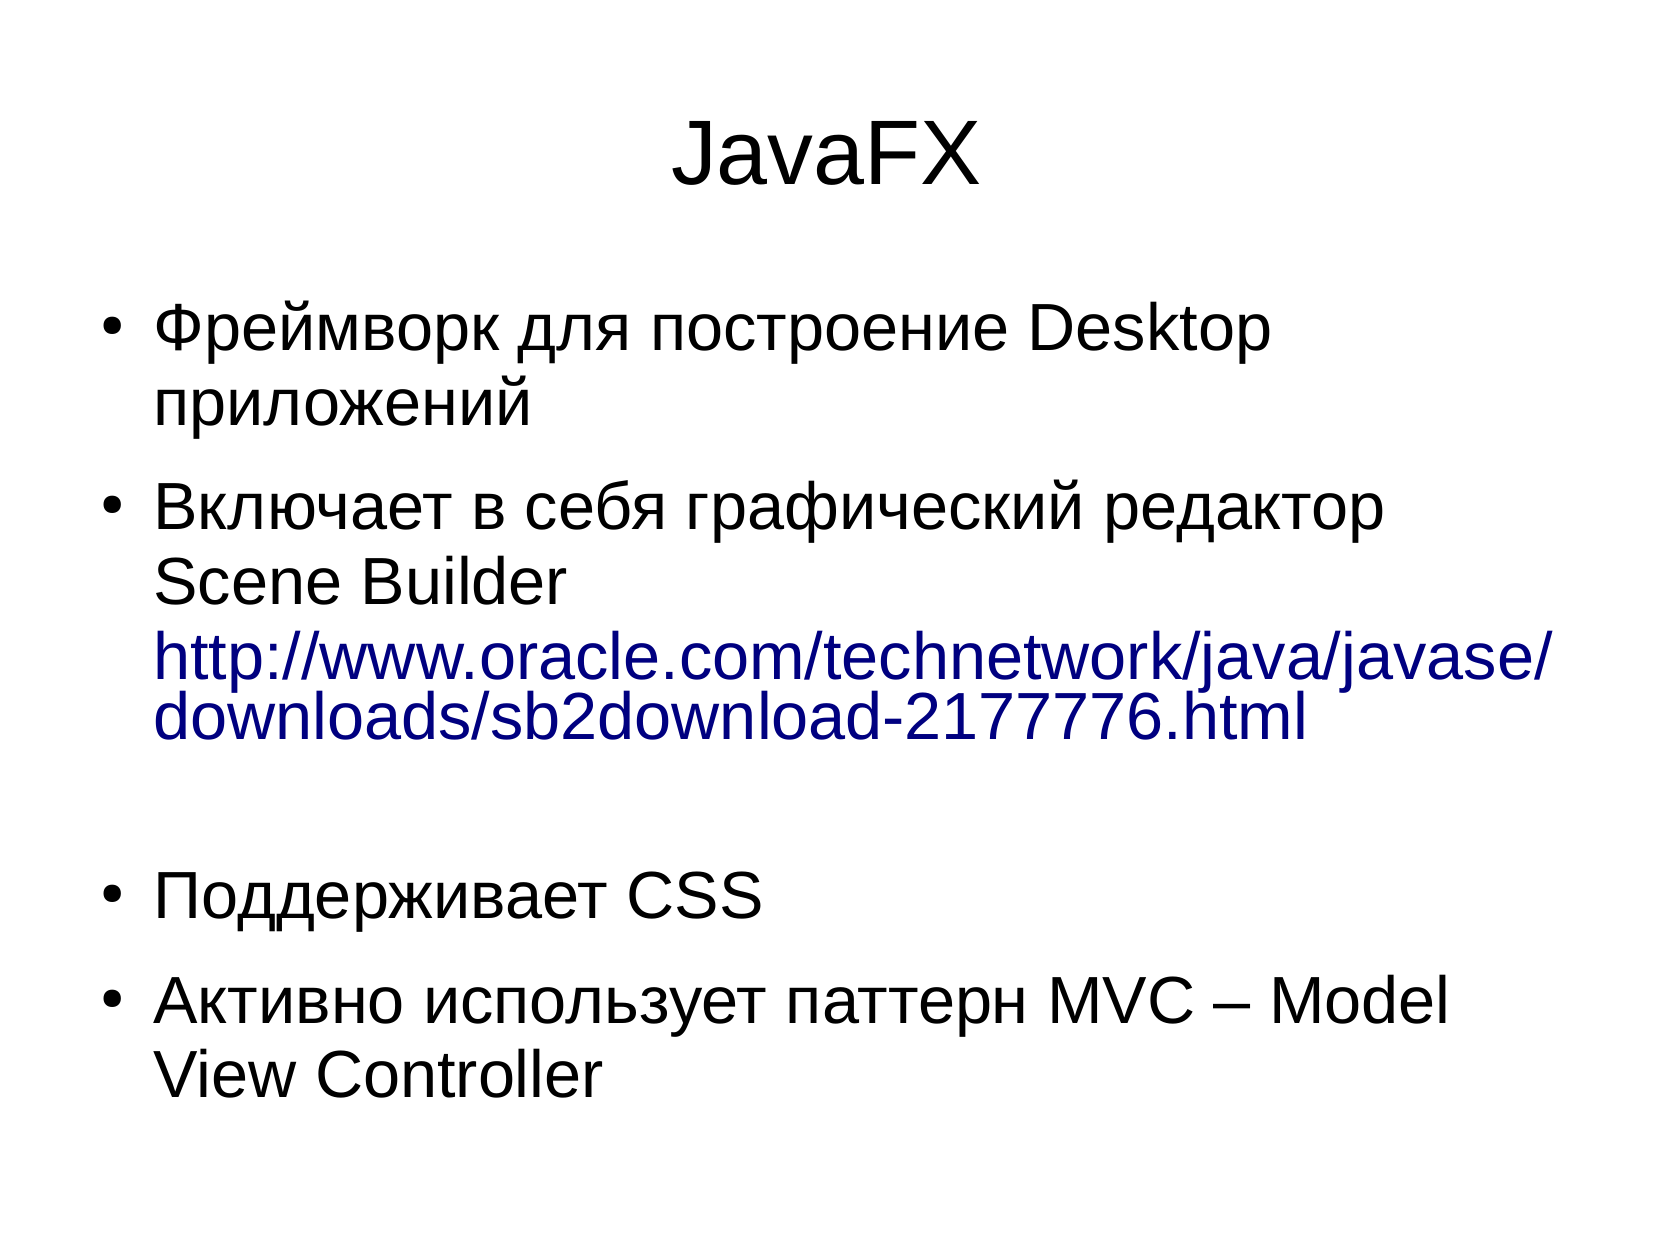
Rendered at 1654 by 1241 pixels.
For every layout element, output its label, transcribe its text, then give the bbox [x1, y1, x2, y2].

title JavaFX [82, 49, 1571, 257]
list Фреймворк для построение Desktop приложений Включает в себя графический редактор Scene Builder http://www.oracle.com/technetwork/java/javase/downloads/sb2download-2177776.html Поддерживает CSS Активно использует паттерн MVC – Model View Controller [82, 290, 1571, 1052]
